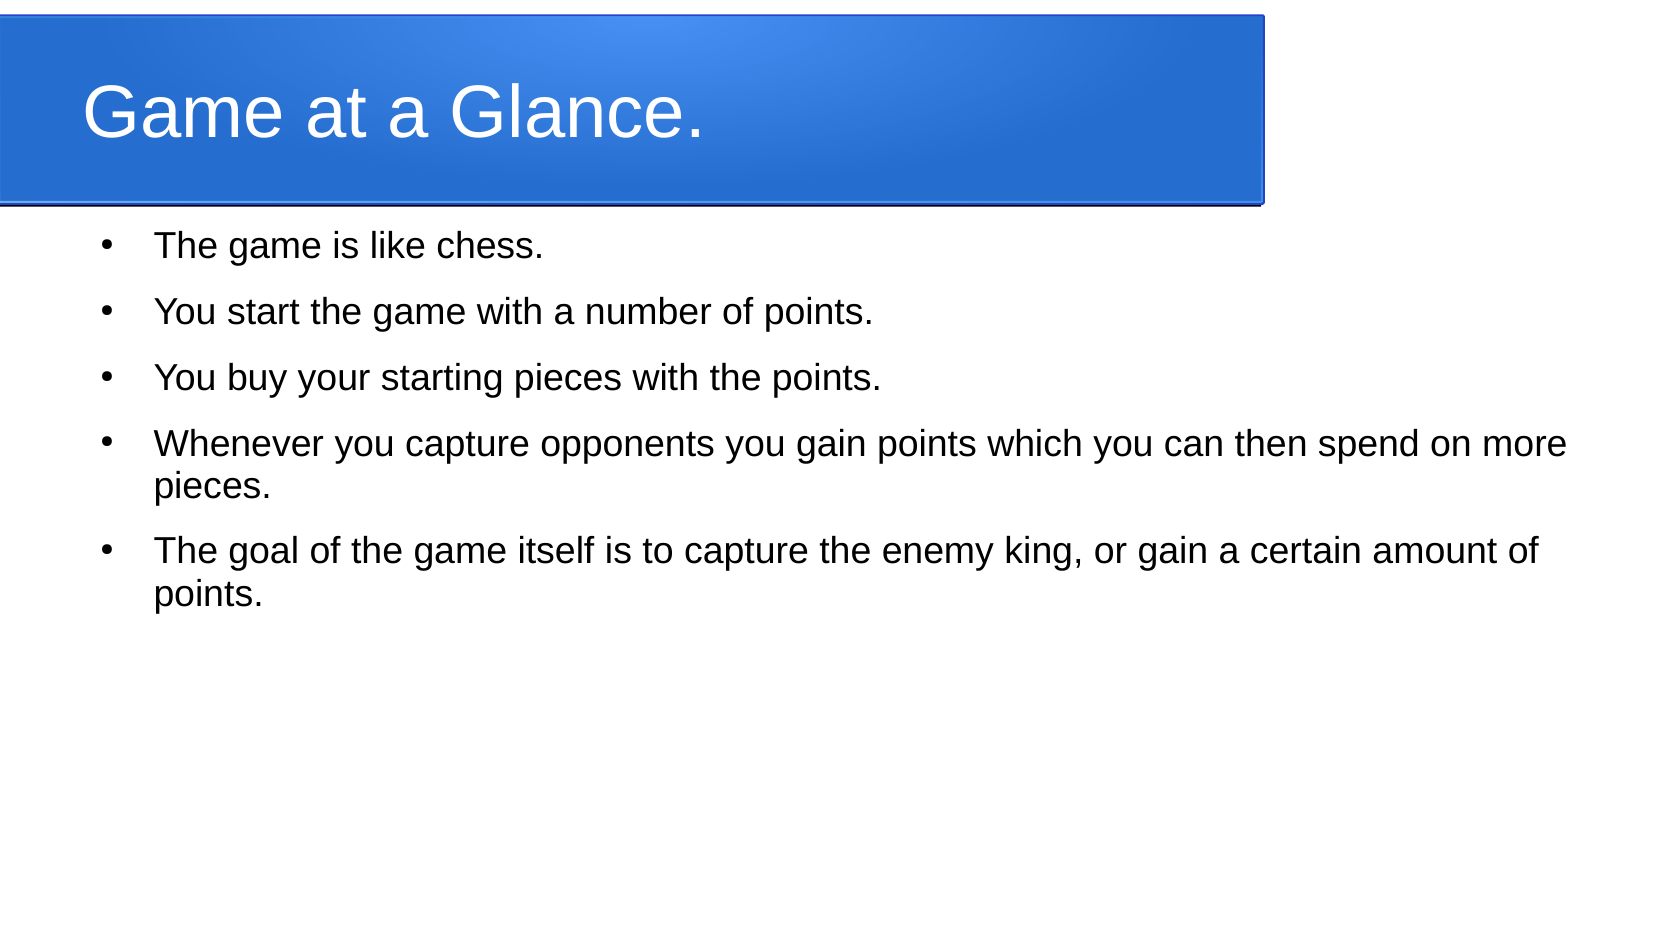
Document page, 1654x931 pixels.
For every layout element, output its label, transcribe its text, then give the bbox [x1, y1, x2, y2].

title Game at a Glance. [82, 35, 1235, 189]
list The game is like chess. You start the game with a number of points. You buy your starting pieces with the points. Whenever you capture opponents you gain points which you can then spend on more pieces. The goal of the game itself is to capture the enemy king, or gain a certain amount of points. [82, 224, 1571, 764]
